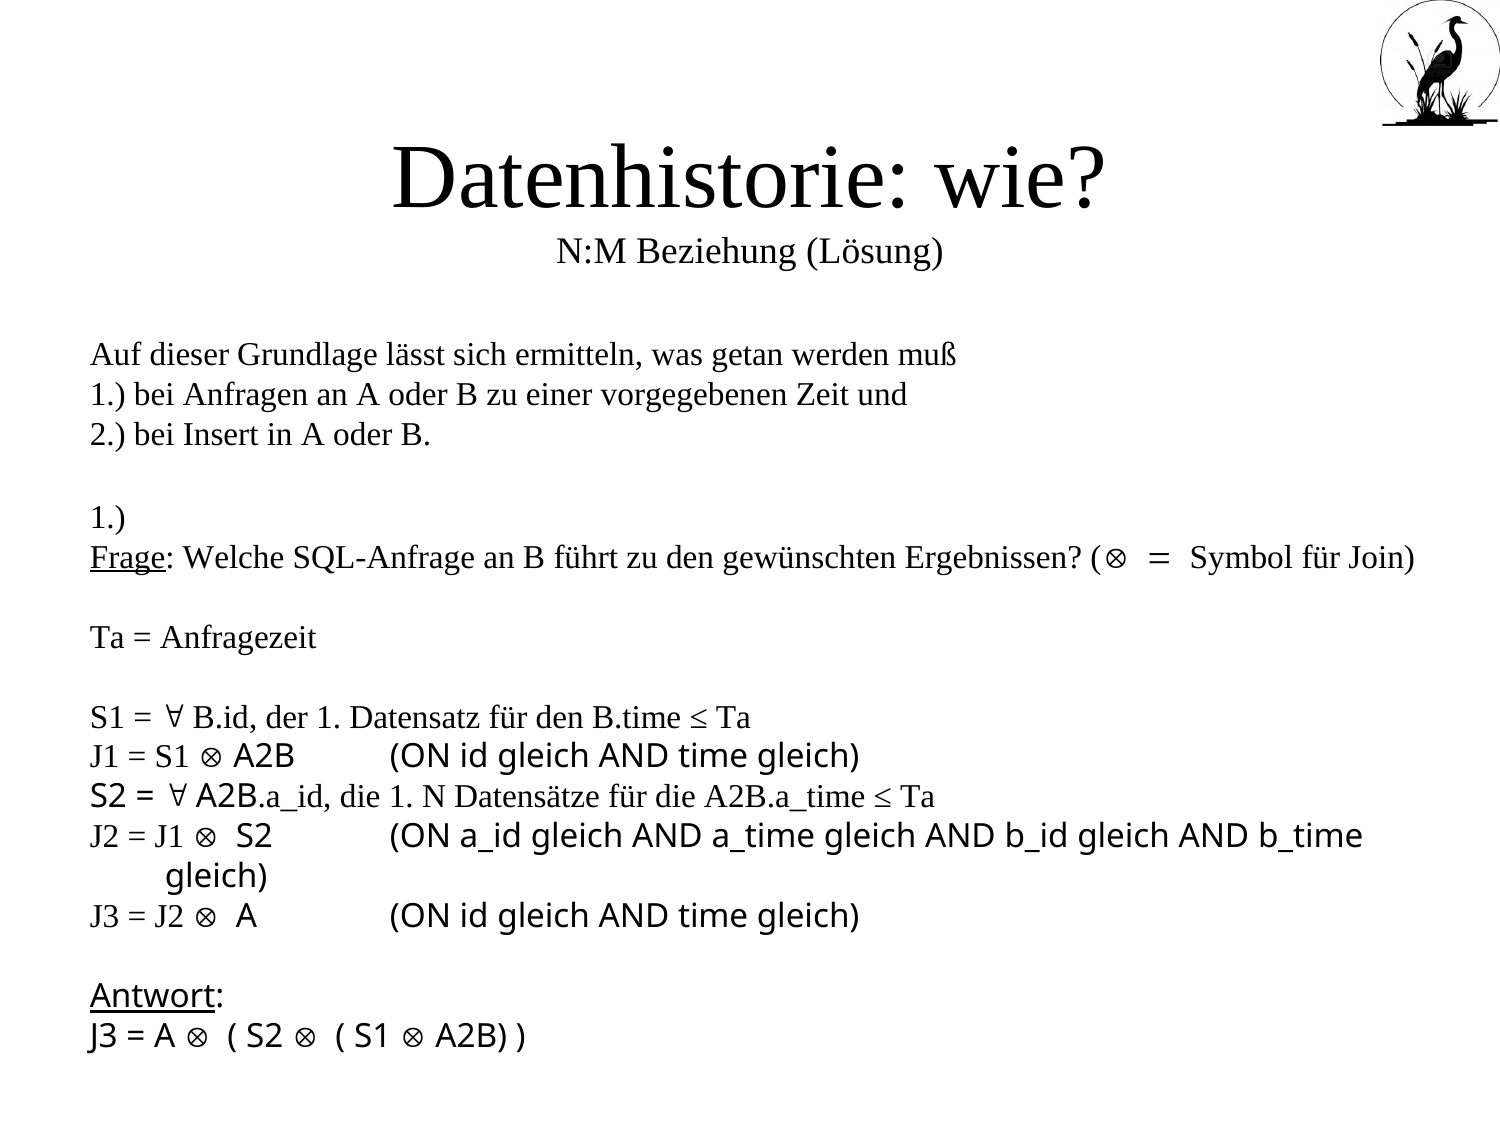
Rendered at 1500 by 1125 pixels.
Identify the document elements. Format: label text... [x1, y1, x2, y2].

title Datenhistorie: wie? N:M Beziehung (Lösung) [112, 99, 1388, 288]
text_box Auf dieser Grundlage lässt sich ermitteln, was getan werden muß 1.) bei Anfragen an A oder B zu einer vorgegebenen Zeit und 2.) bei Insert in A oder B. [74, 324, 1476, 461]
picture [1380, 0, 1500, 126]
text_box 1.) Frage: Welche SQL-Anfrage an B führt zu den gewünschten Ergebnissen? (Symbol für Join) Ta = Anfragezeit S1 =  B.id, der 1. Datensatz für den B.time ≤ Ta J1 = S1  A2B (ON id gleich AND time gleich) S2 =  A2B.a_id, die 1. N Datensätze für die A2B.a_time ≤ Ta J2 = J1 S2 (ON a_id gleich AND a_time gleich AND b_id gleich AND b_time gleich) J3 = J2 A (ON id gleich AND time gleich) Antwort: J3 = A ( S2 ( S1  A2B) ) [74, 487, 1476, 1102]
